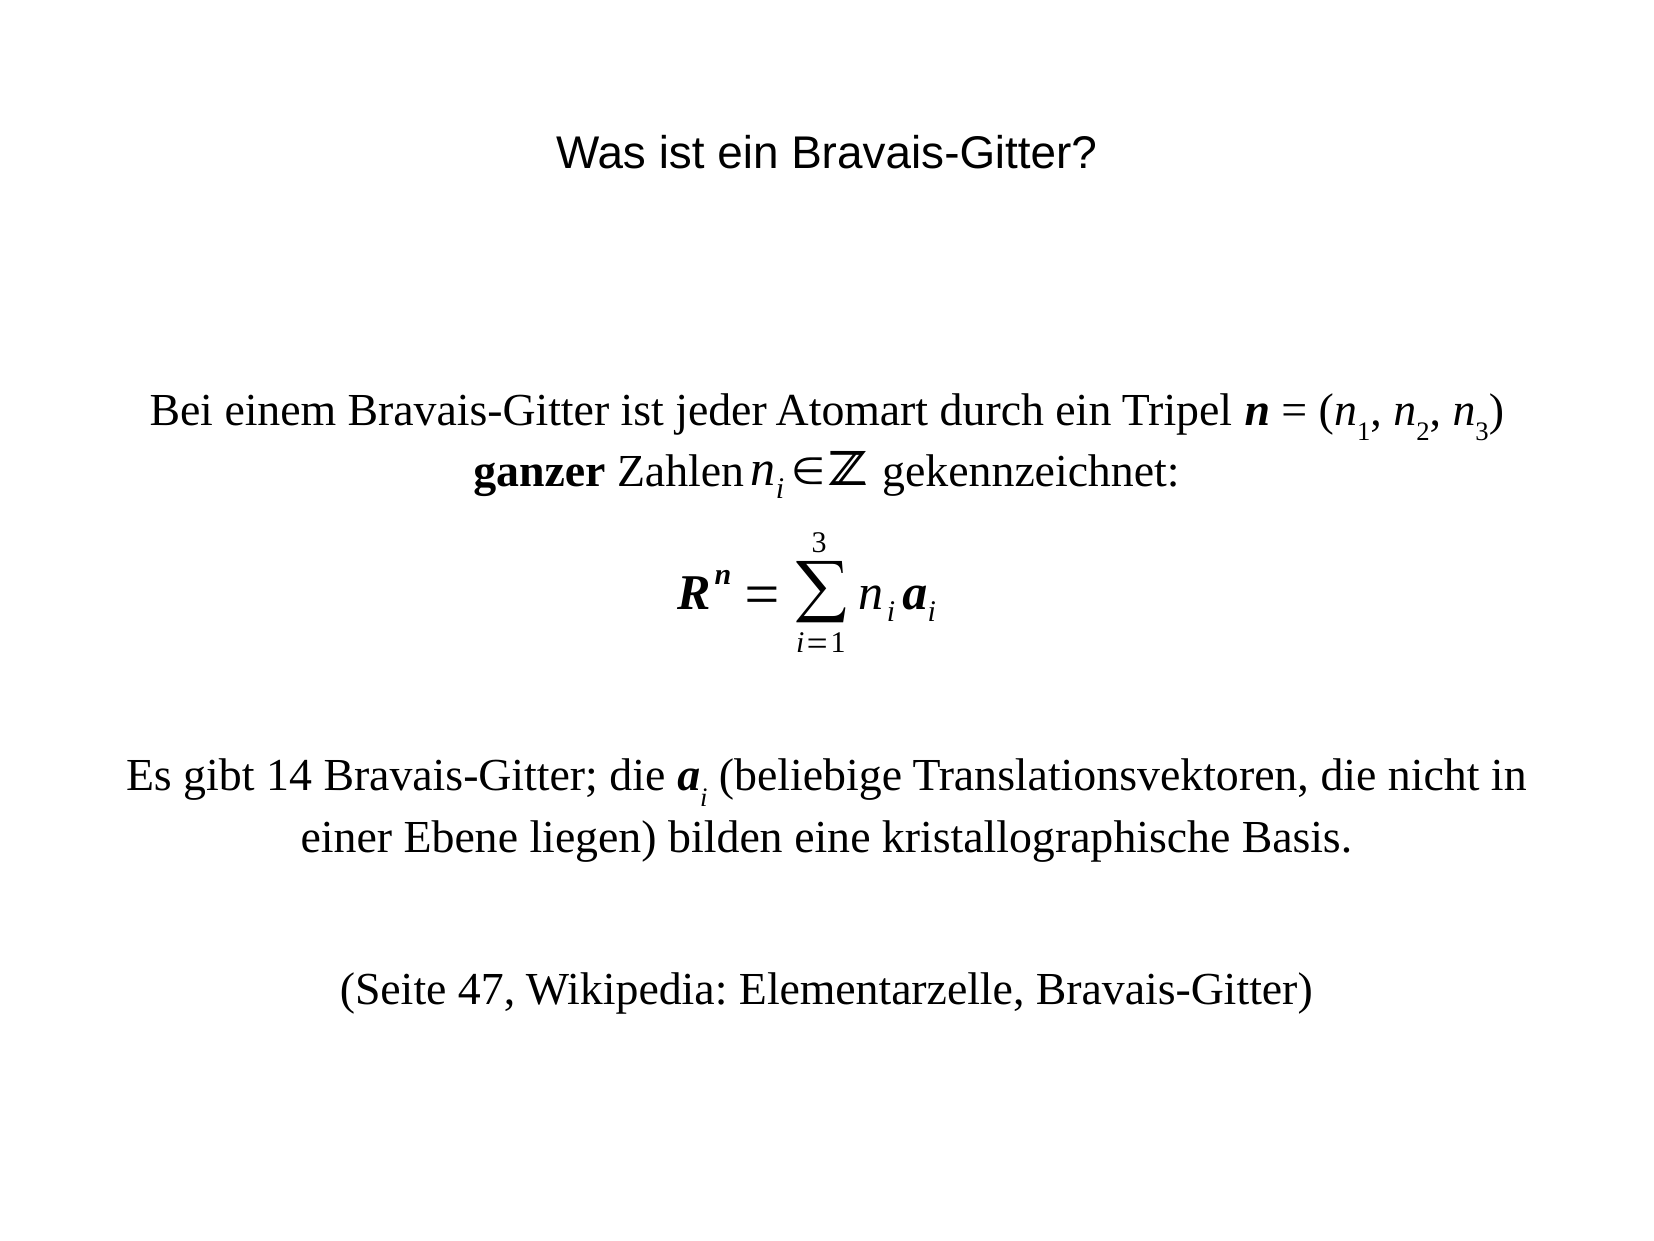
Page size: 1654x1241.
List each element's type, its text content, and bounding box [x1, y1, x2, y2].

chart [738, 441, 882, 507]
subtitle Bei einem Bravais-Gitter ist jeder Atomart durch ein Tripel n = (n1, n2, n3) ganzer Zahlen gekennzeichnet: Es gibt 14 Bravais-Gitter; die ai (beliebige Translationsvektoren, die nicht in einer Ebene liegen) bilden eine kristallographische Basis. (Seite 47, Wikipedia: Elementarzelle, Bravais-Gitter) [82, 290, 1571, 1109]
title Was ist ein Bravais-Gitter? [82, 49, 1571, 257]
chart [661, 524, 950, 662]
